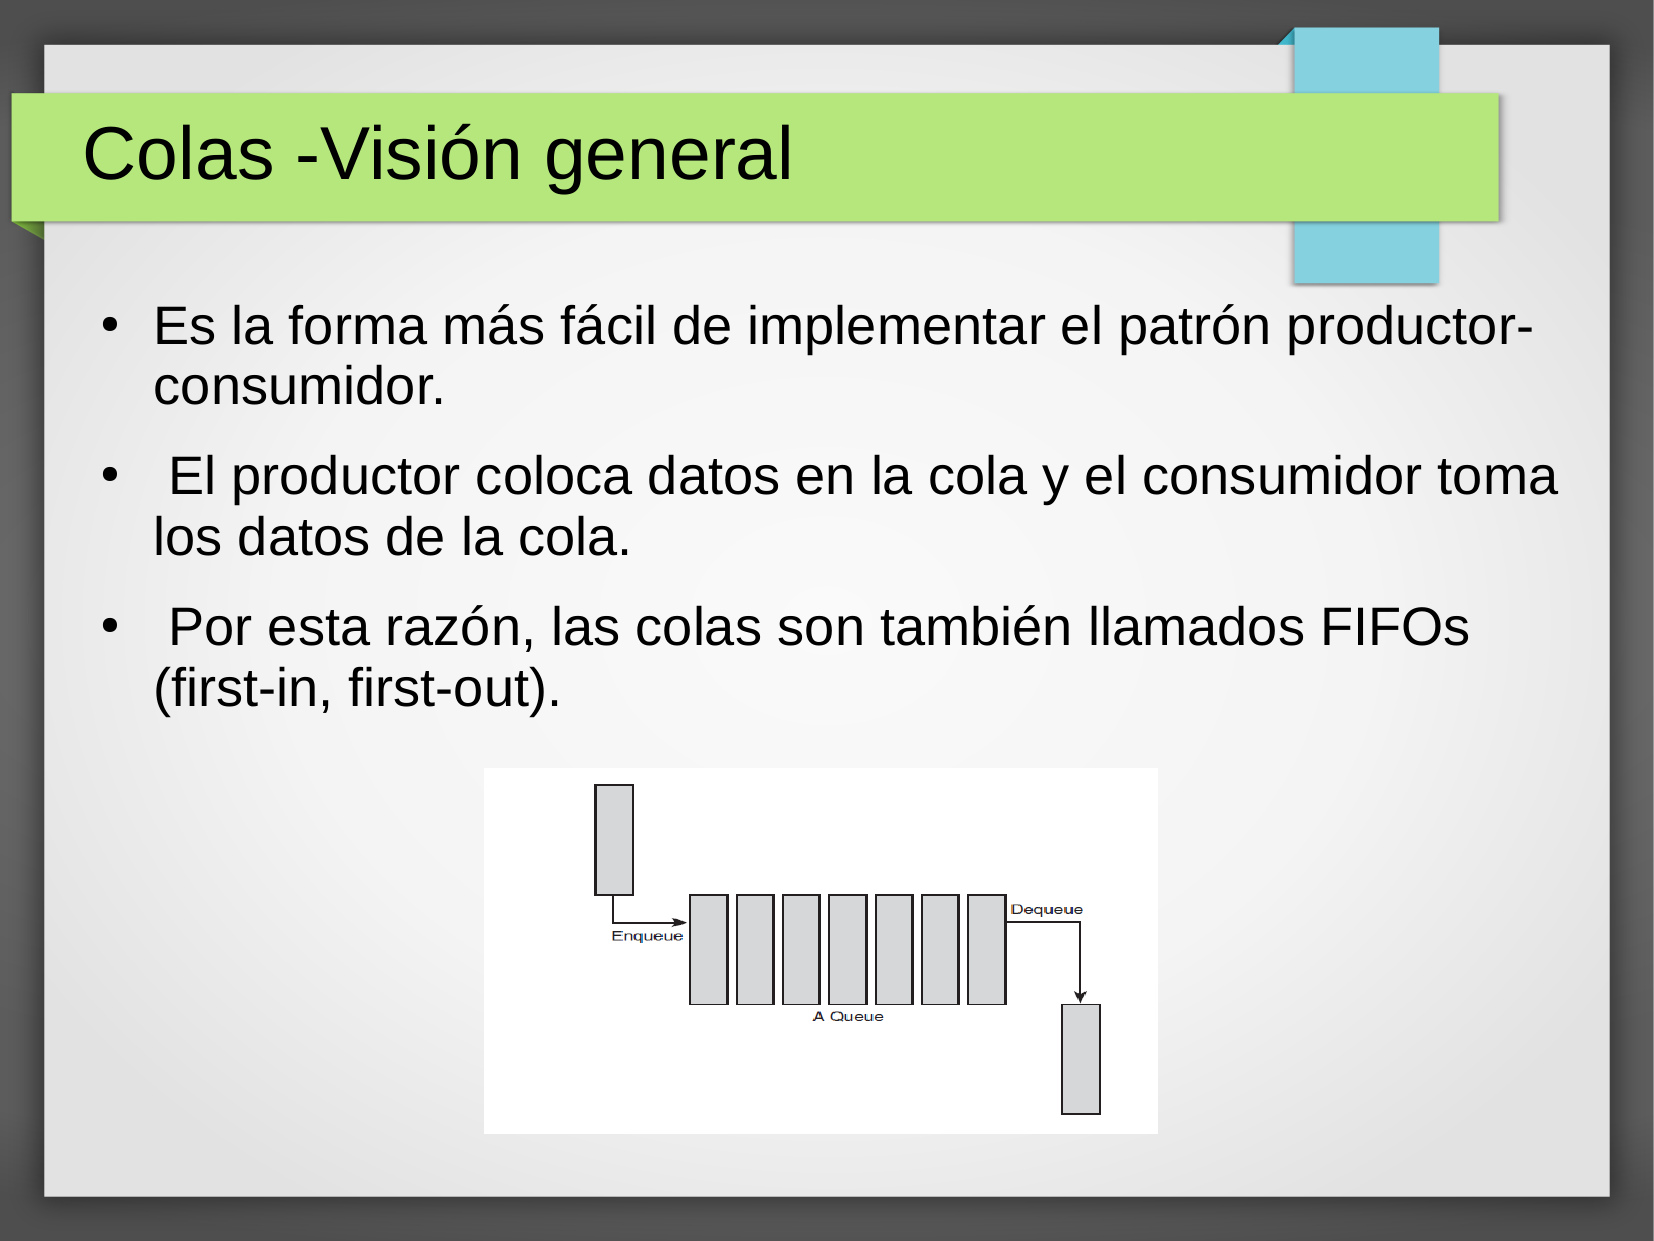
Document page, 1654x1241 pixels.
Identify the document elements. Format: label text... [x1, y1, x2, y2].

title Colas -Visión general [82, 94, 1264, 213]
picture [0, 0, 1654, 1241]
list Es la forma más fácil de implementar el patrón productor-consumidor. El productor coloca datos en la cola y el consumidor toma los datos de la cola. Por esta razón, las colas son también llamados FIFOs (first-in, first-out). [82, 295, 1571, 1015]
